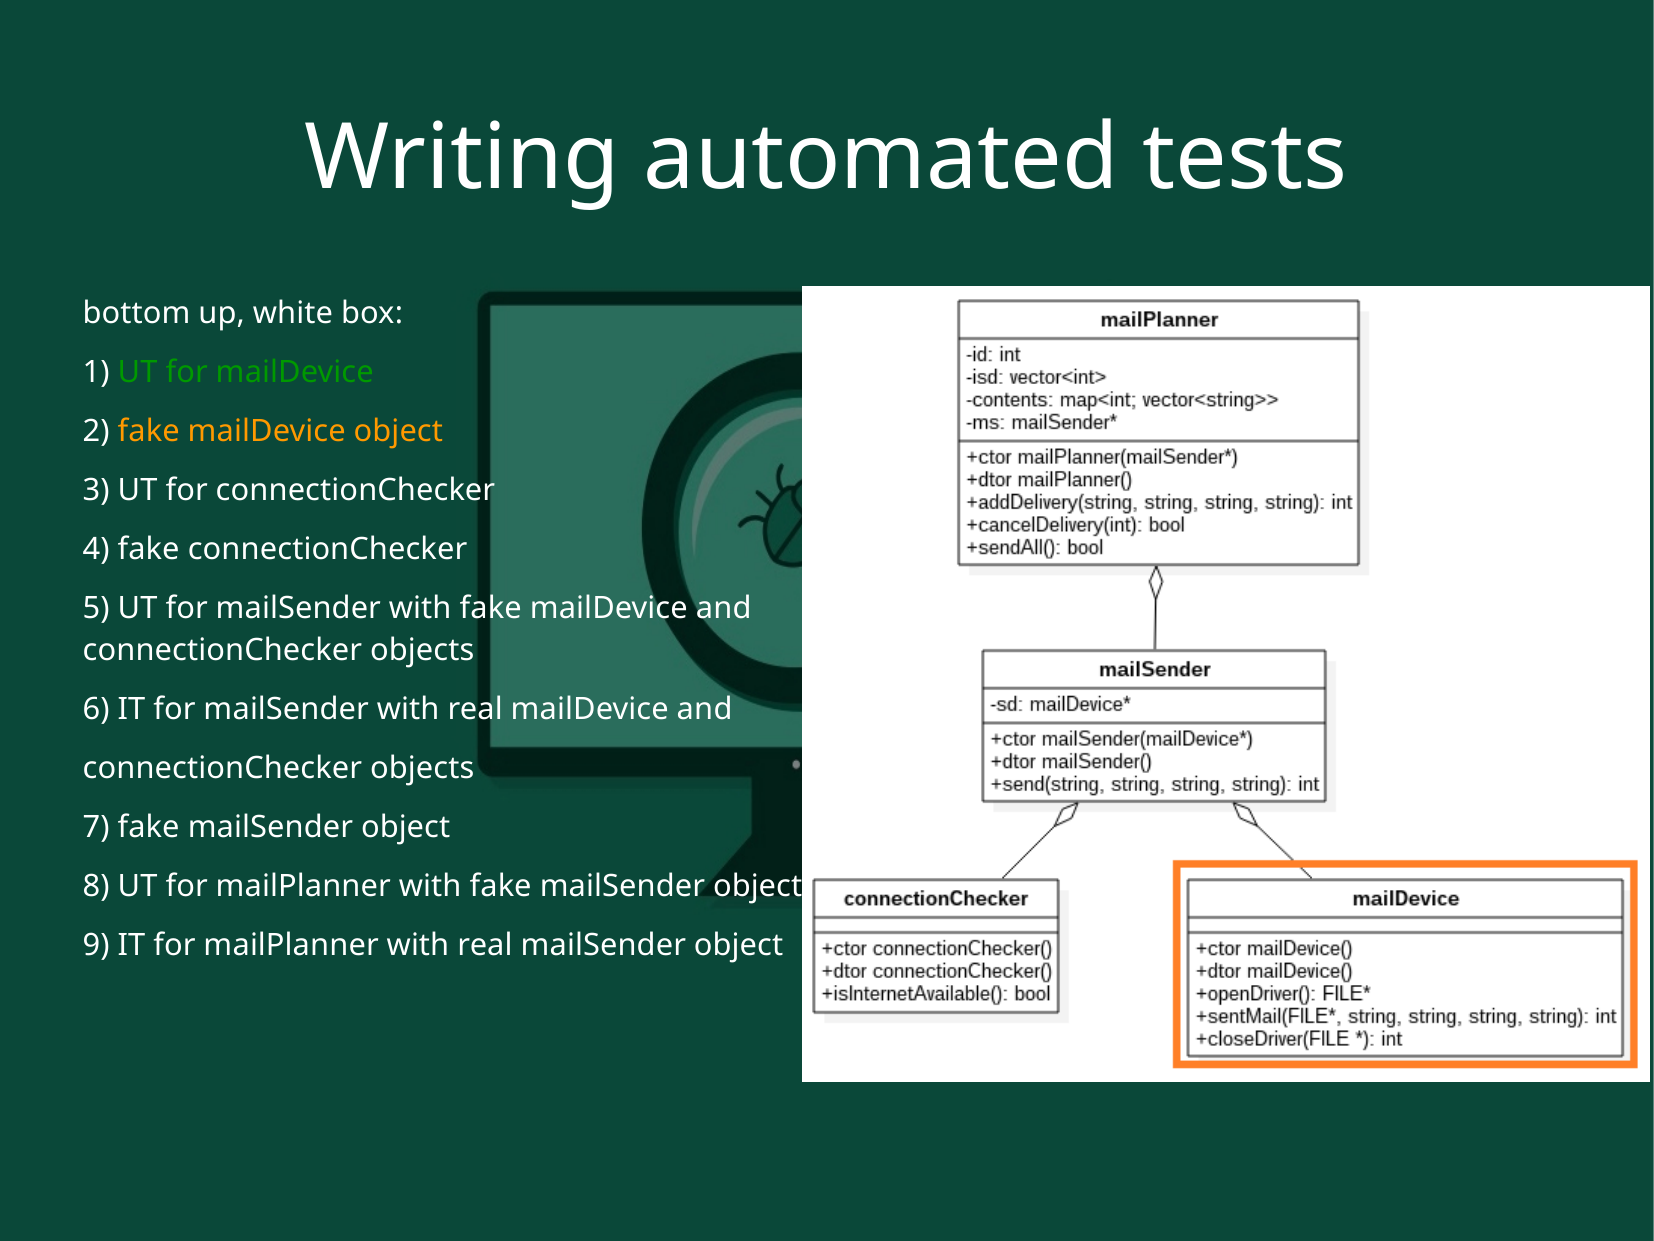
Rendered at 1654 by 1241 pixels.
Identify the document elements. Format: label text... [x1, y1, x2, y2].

list bottom up, white box: 1) UT for mailDevice 2) fake mailDevice object 3) UT for connectionChecker 4) fake connectionChecker 5) UT for mailSender with fake mailDevice and connectionChecker objects 6) IT for mailSender with real mailDevice and connectionChecker objects 7) fake mailSender object 8) UT for mailPlanner with fake mailSender object 9) IT for mailPlanner with real mailSender object [82, 290, 802, 1010]
picture [0, 0, 1654, 1241]
title Writing automated tests [82, 49, 1571, 257]
